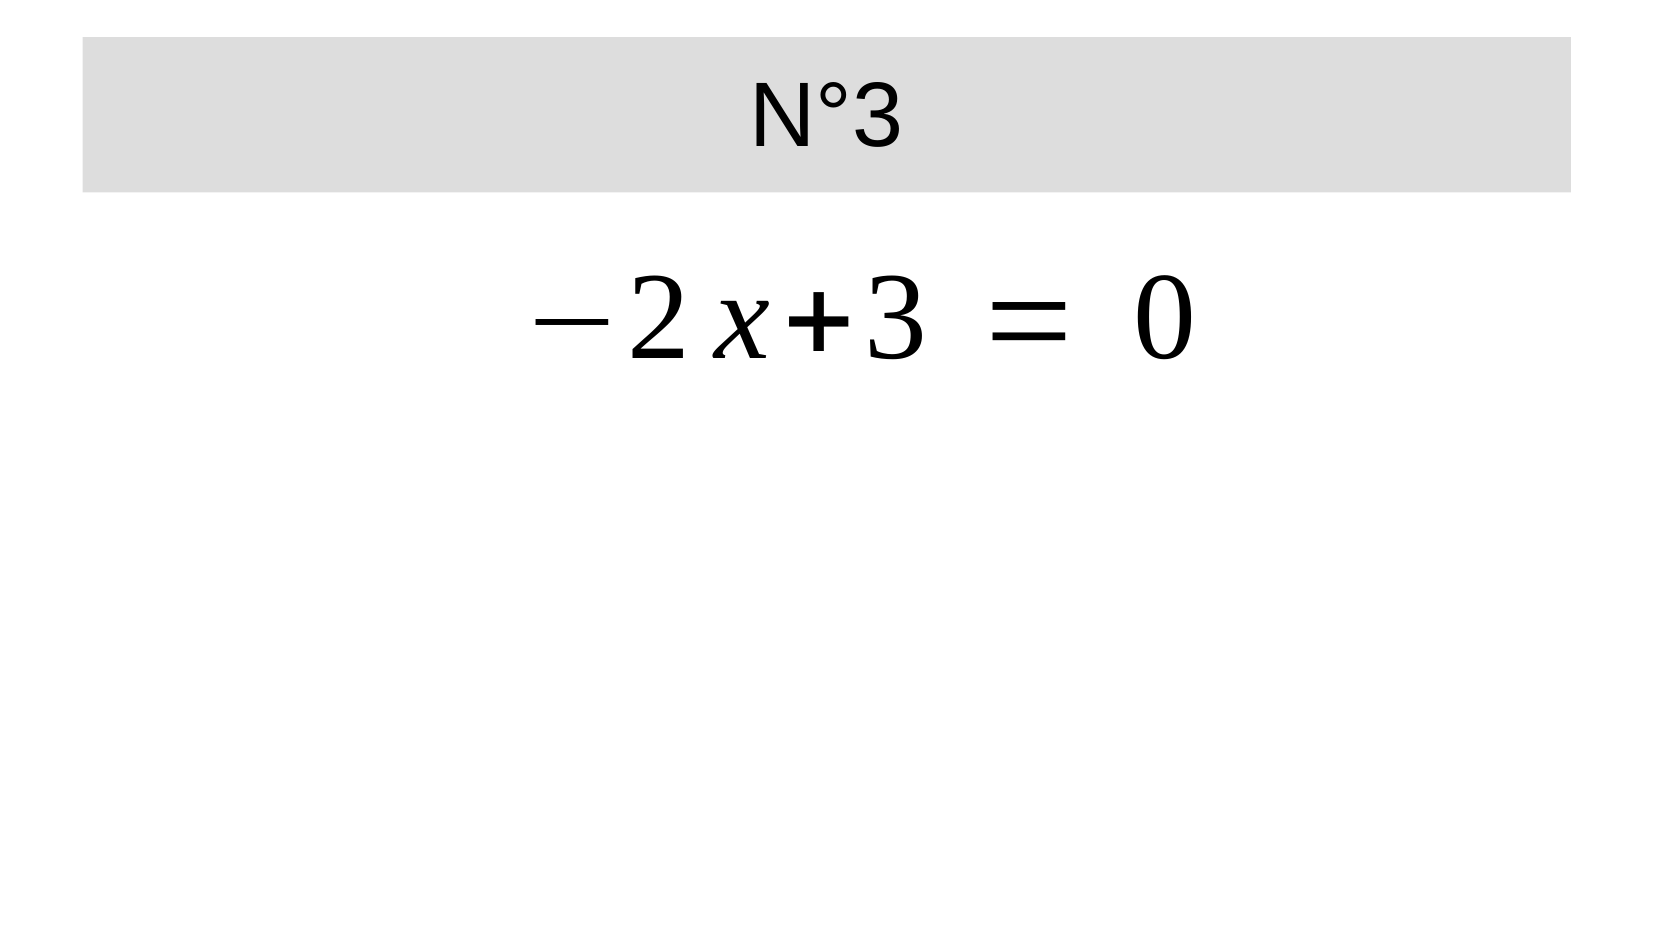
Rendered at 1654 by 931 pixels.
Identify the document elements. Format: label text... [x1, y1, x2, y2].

chart [515, 248, 1205, 387]
title N°3 [82, 37, 1571, 193]
